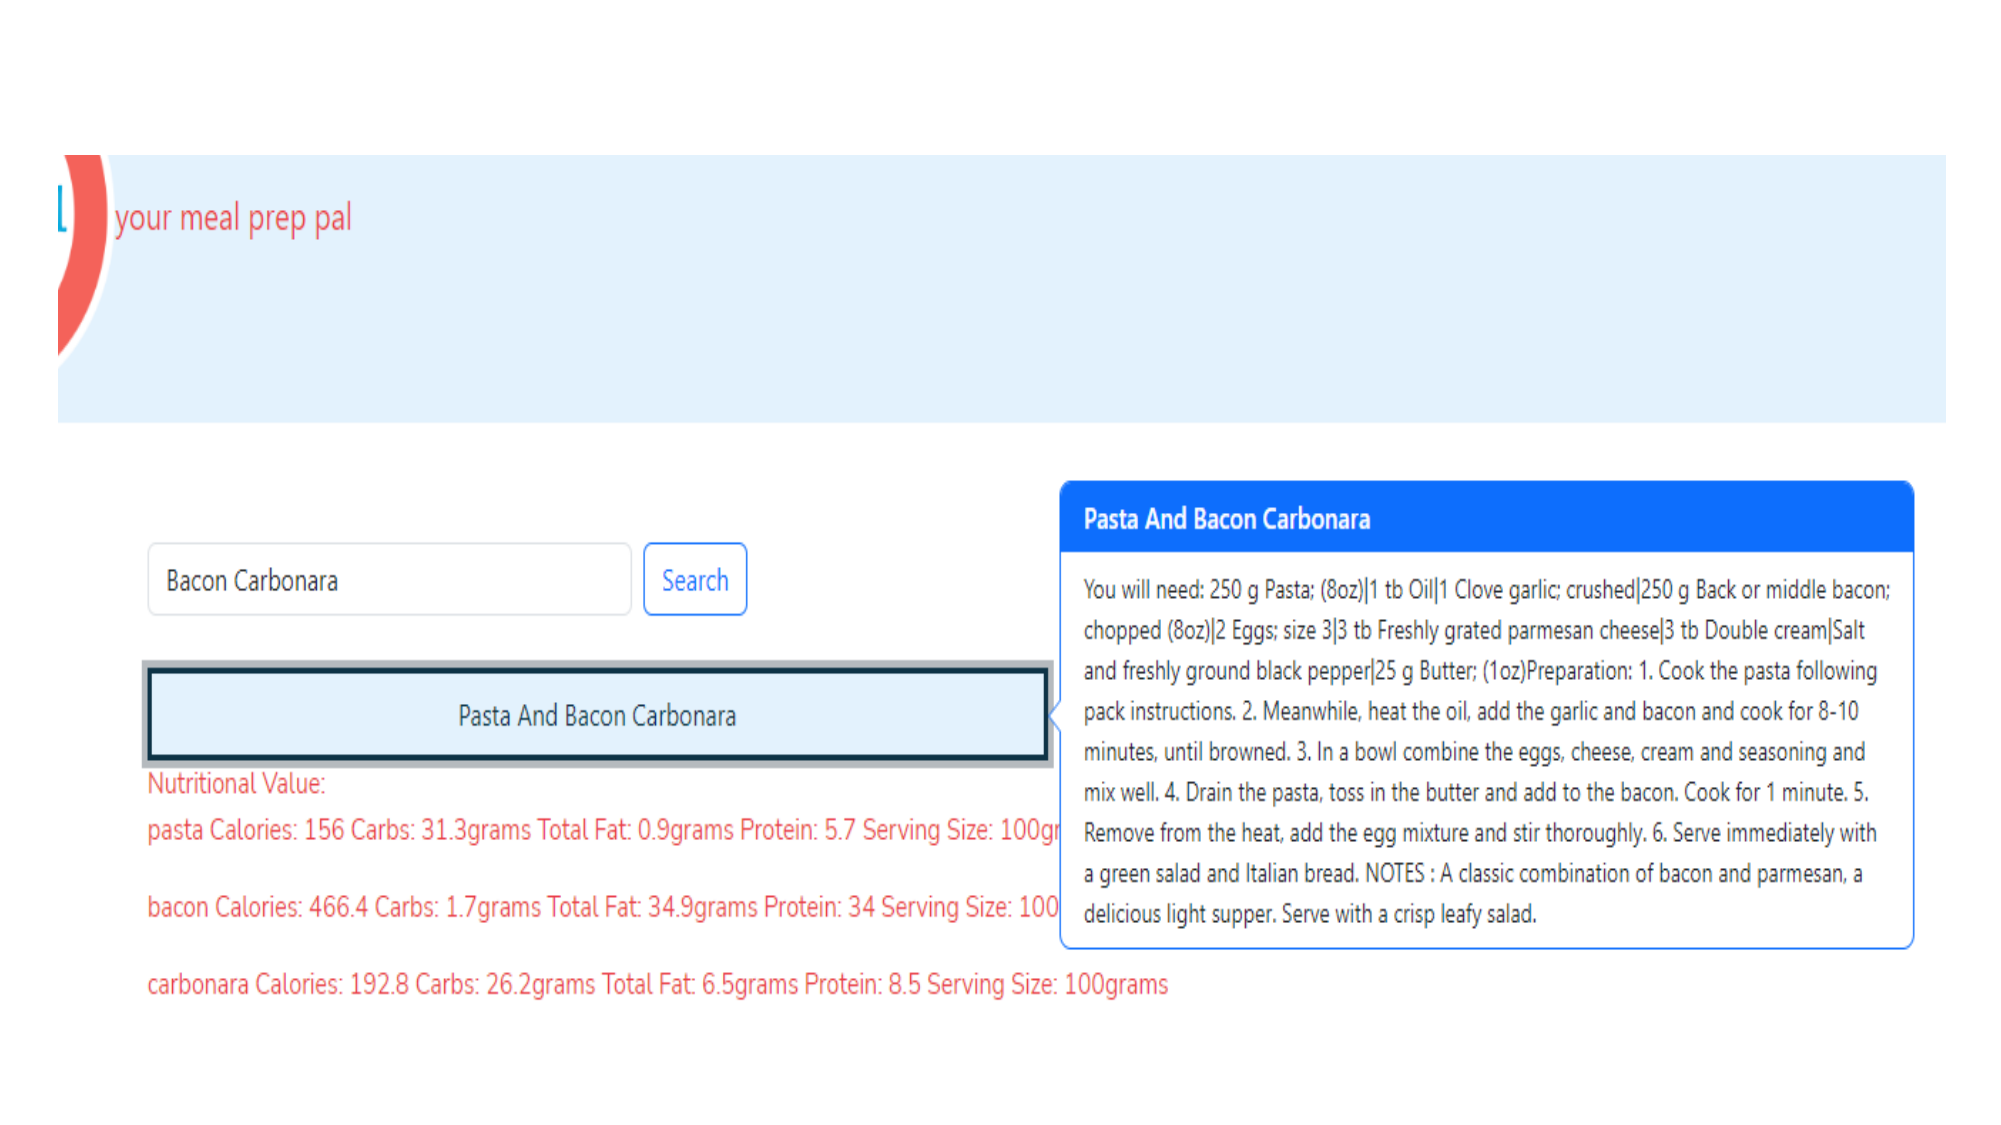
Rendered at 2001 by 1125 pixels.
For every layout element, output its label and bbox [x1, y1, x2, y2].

picture [58, 155, 1946, 1060]
